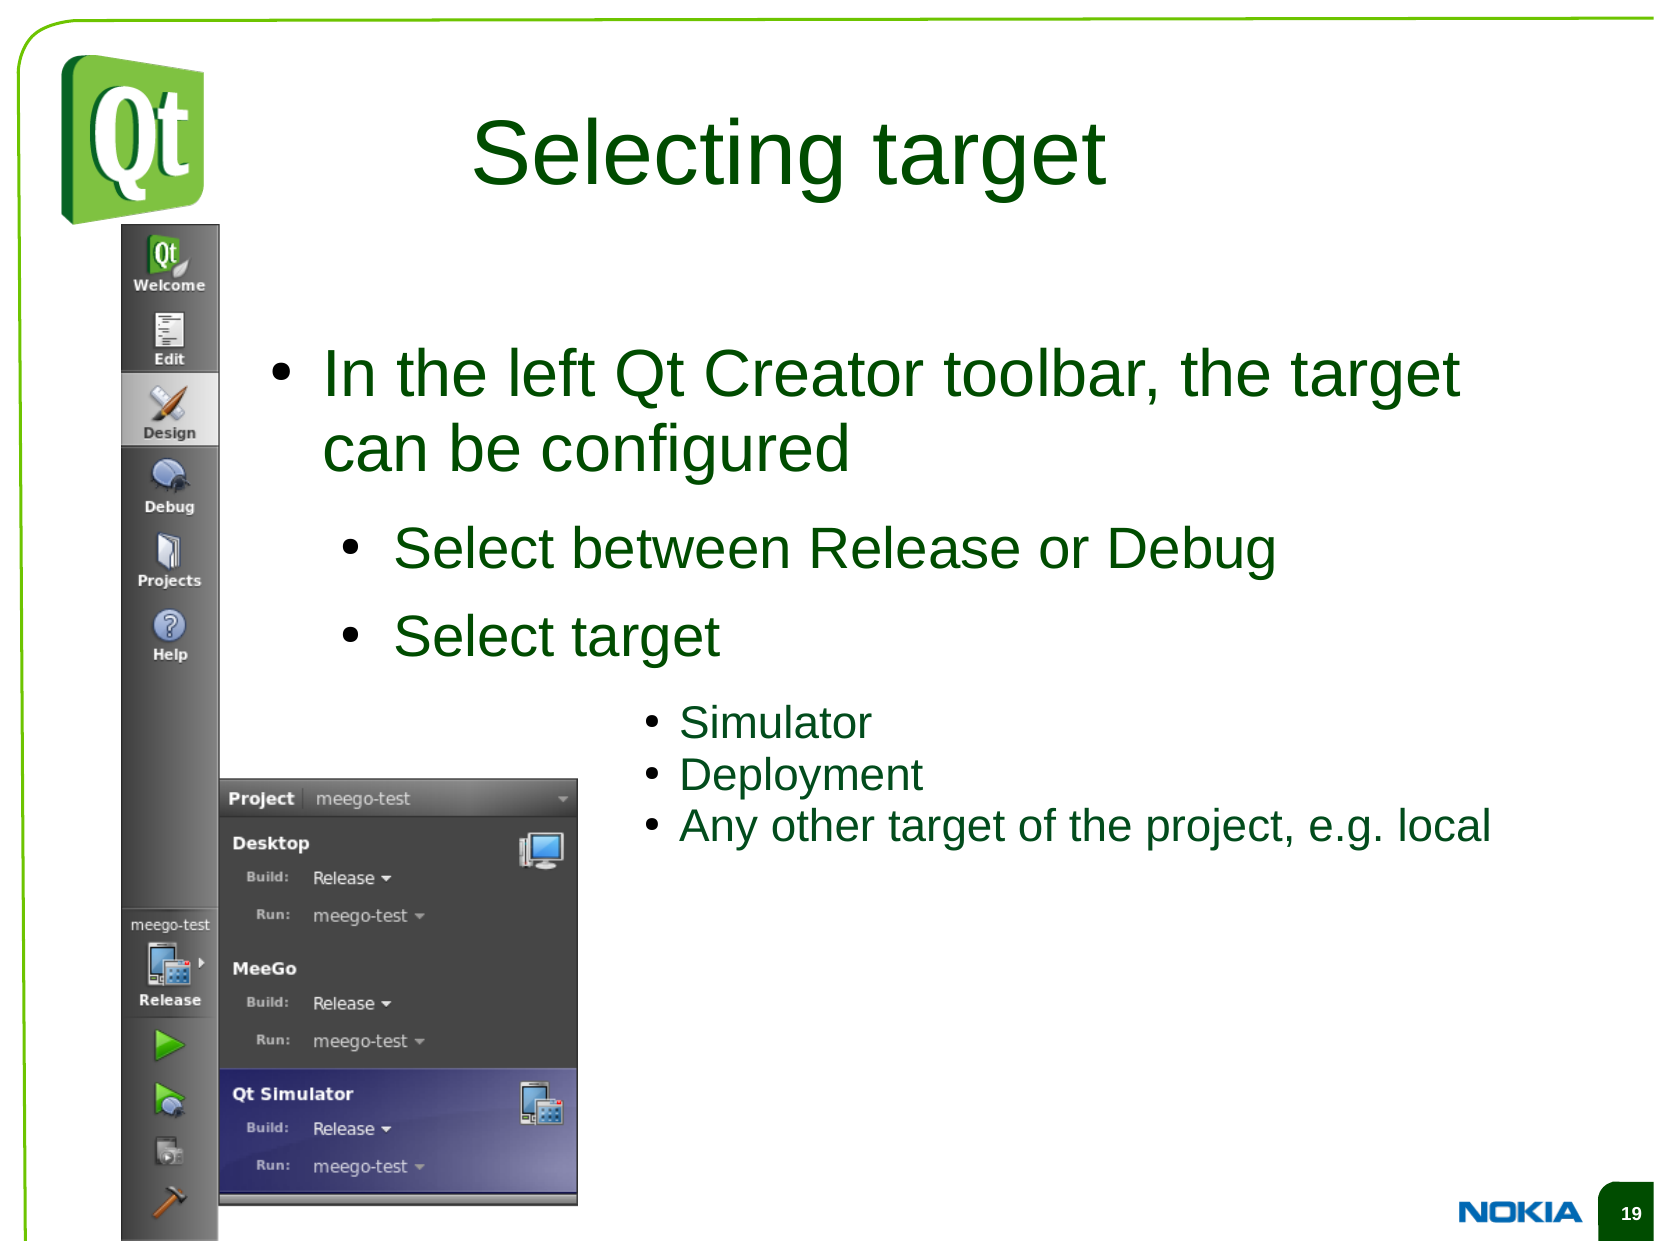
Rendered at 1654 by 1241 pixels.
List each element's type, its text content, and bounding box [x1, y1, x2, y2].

picture [61, 55, 578, 1241]
picture [1459, 1201, 1583, 1223]
list In the left Qt Creator toolbar, the target can be configured Select between Release or Debug Select target [251, 336, 1571, 1141]
title Selecting target [251, 56, 1327, 250]
text_box Simulator Deployment Any other target of the project, e.g. local [558, 690, 1508, 859]
